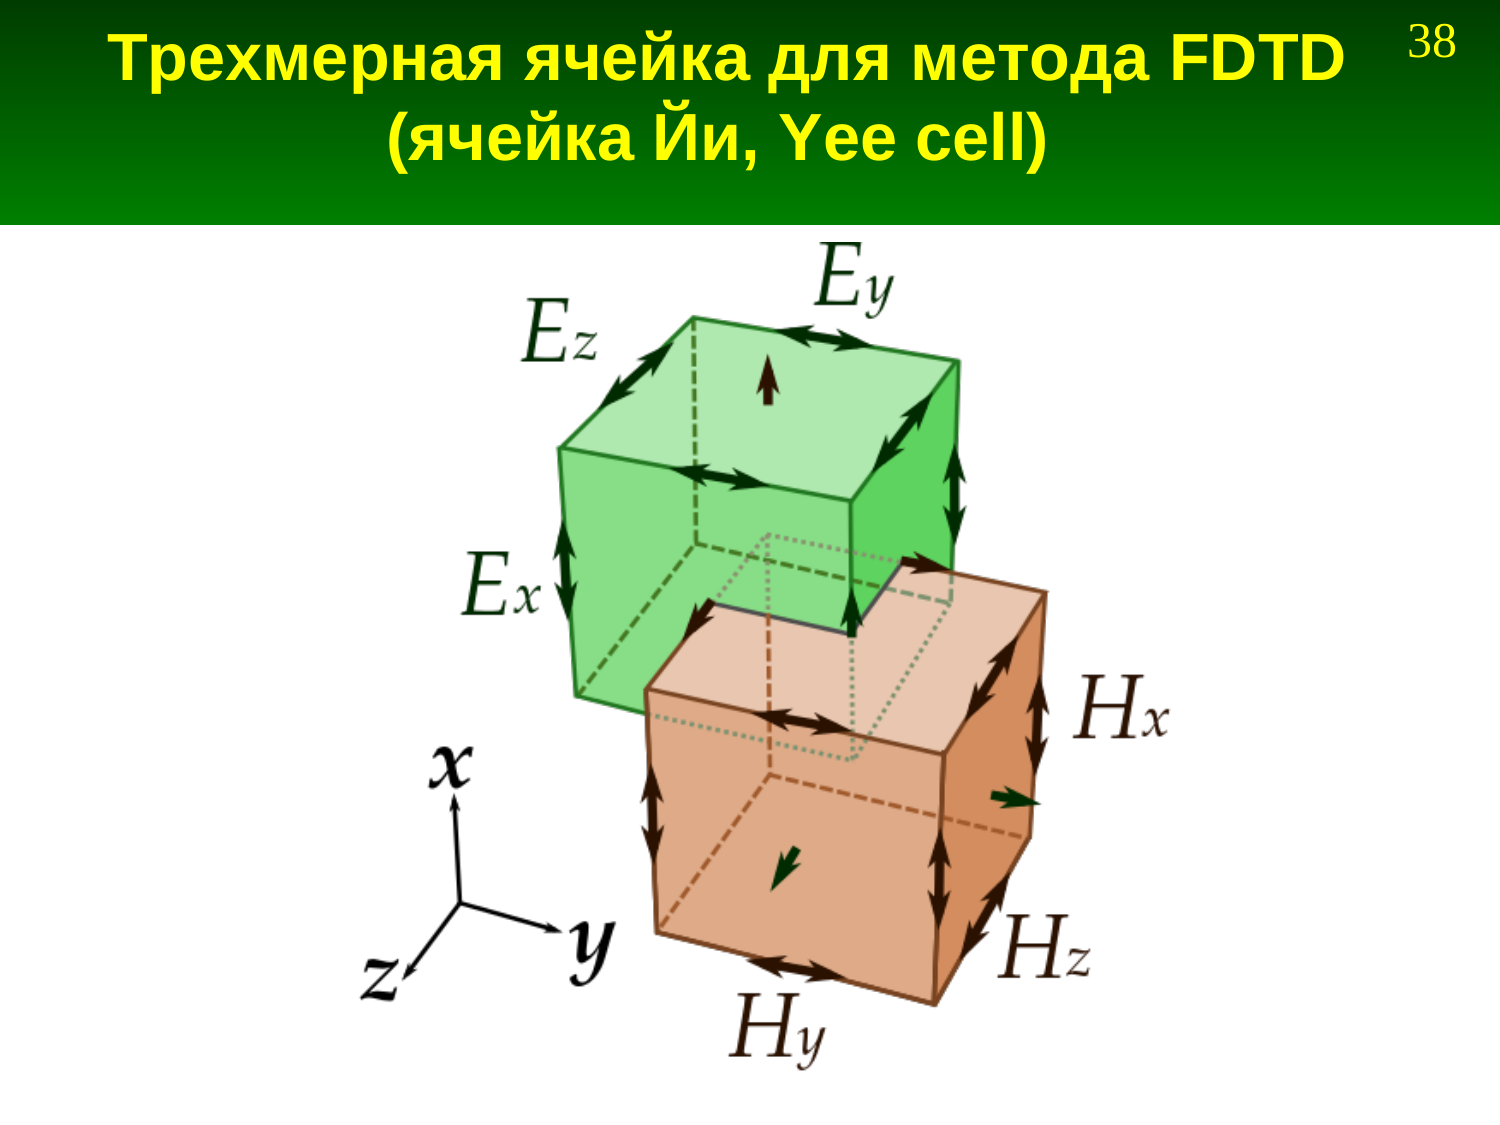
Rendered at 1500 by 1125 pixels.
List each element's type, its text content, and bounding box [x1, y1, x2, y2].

picture [332, 242, 1171, 1086]
title Трехмерная ячейка для метода FDTD (ячейка Йи, Yee cell) [36, 0, 1399, 192]
